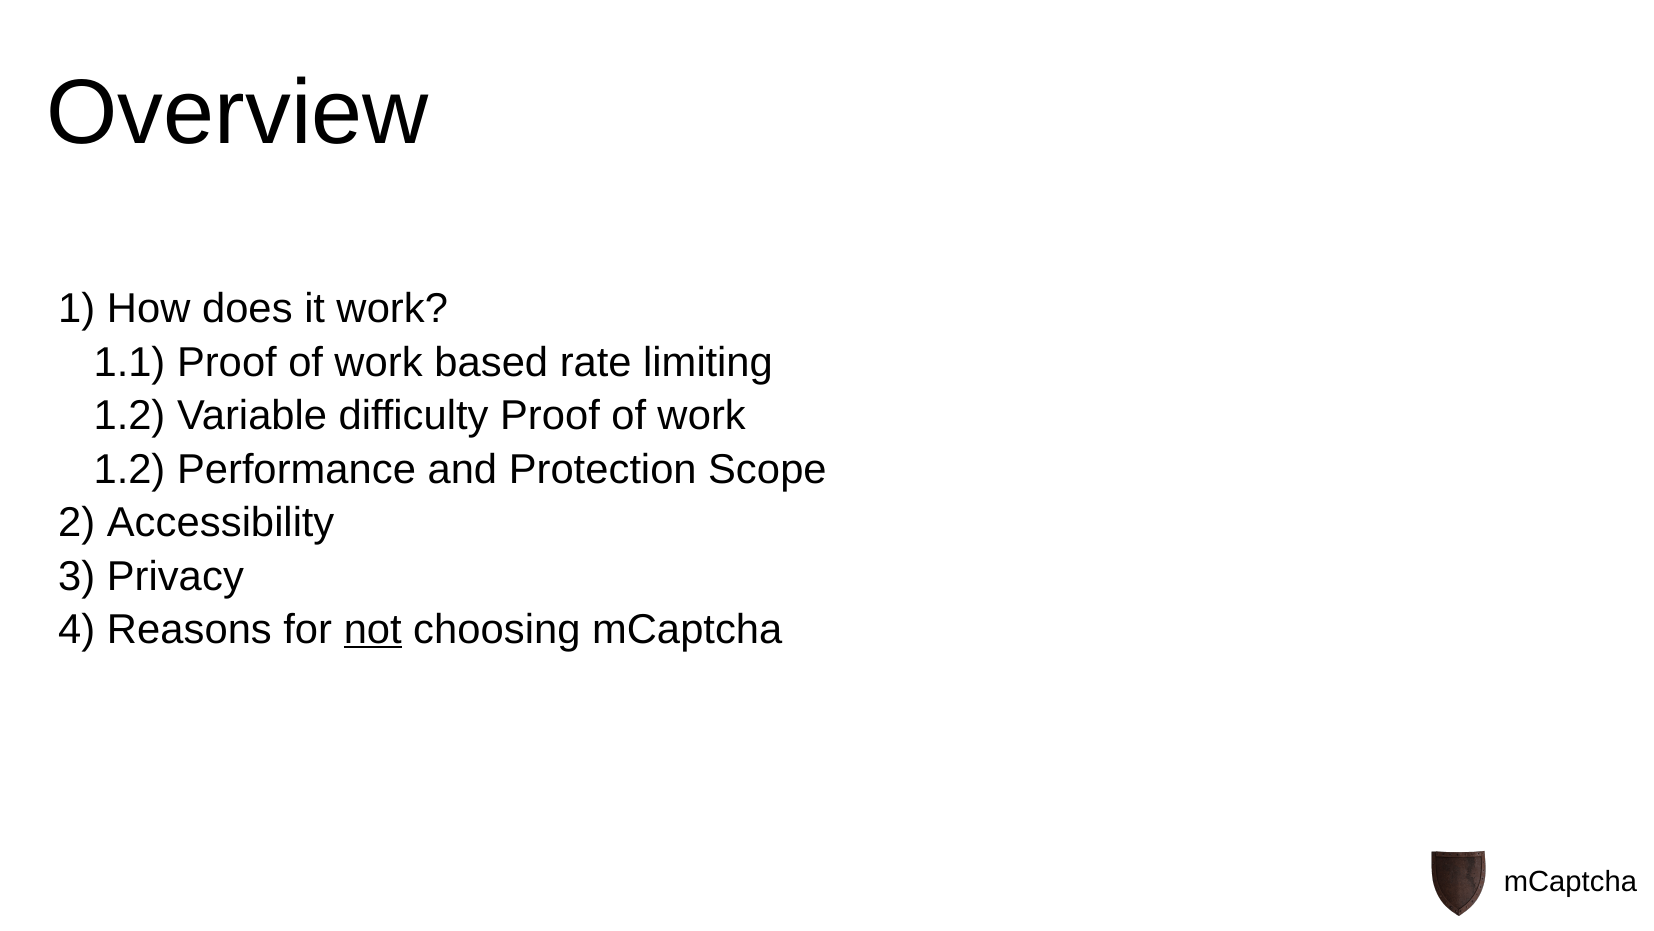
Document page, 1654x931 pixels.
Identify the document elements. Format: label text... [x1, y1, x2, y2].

title Overview [0, 34, 476, 190]
subtitle How does it work? 1.1) Proof of work based rate limiting 1.2) Variable difficulty Proof of work 1.2) Performance and Protection Scope Accessibility Privacy Reasons for not choosing mCaptcha [58, 221, 1596, 709]
text_box mCaptcha [1489, 857, 1654, 906]
picture [1425, 846, 1493, 918]
